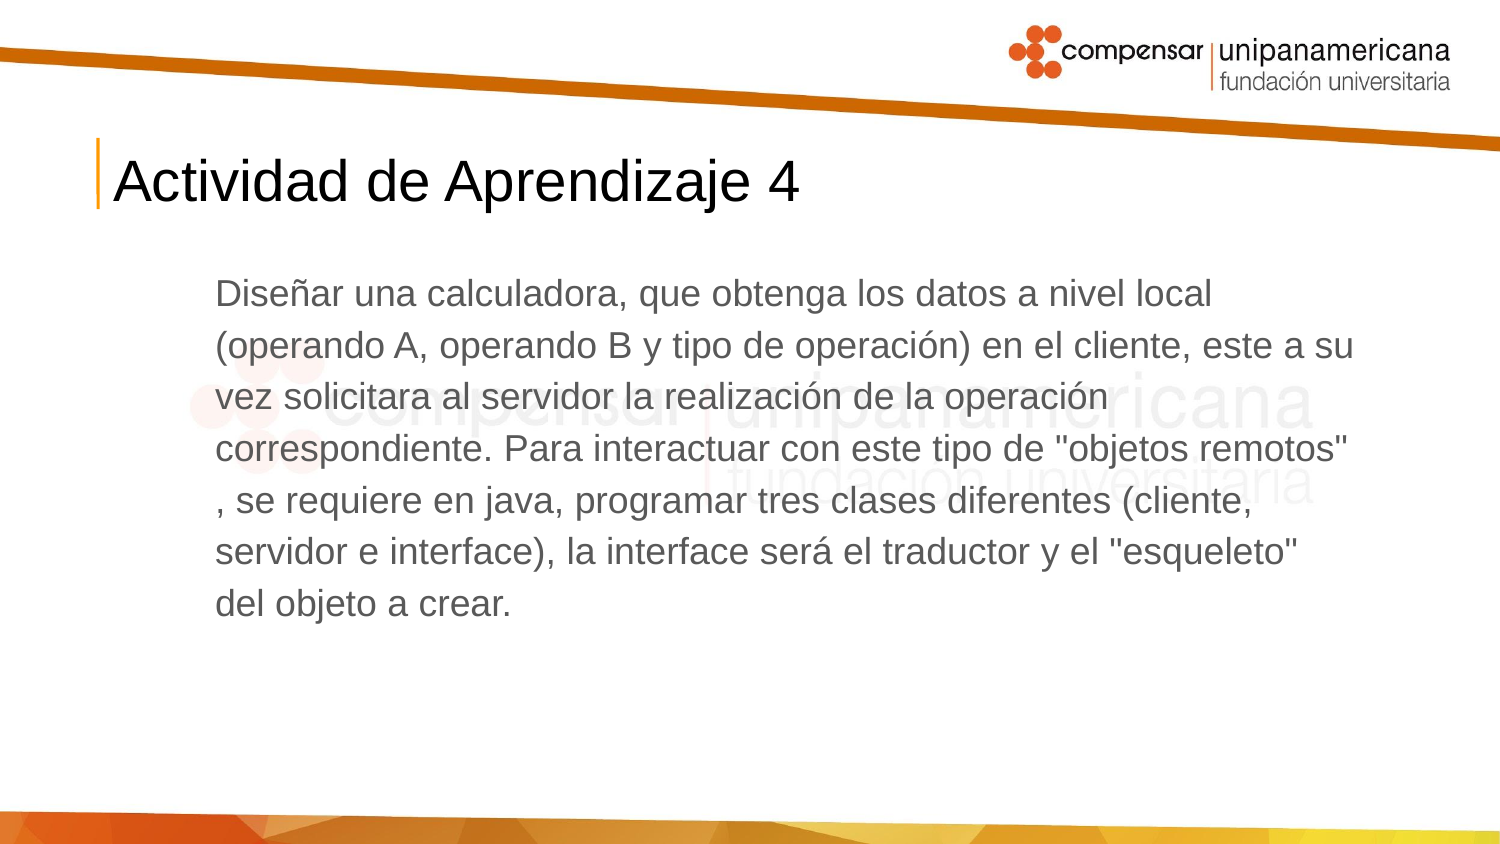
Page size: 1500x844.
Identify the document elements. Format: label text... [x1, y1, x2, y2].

title Actividad de Aprendizaje 4 [98, 128, 1241, 222]
list Diseñar una calculadora, que obtenga los datos a nivel local (operando A, operando B y tipo de operación) en el cliente, este a su vez solicitara al servidor la realización de la operación correspondiente. Para interactuar con este tipo de "objetos remotos" , se requiere en java, programar tres clases diferentes (cliente, servidor e interface), la interface será el traductor y el "esqueleto" del objeto a crear. [200, 247, 1371, 697]
picture [0, 0, 1500, 844]
